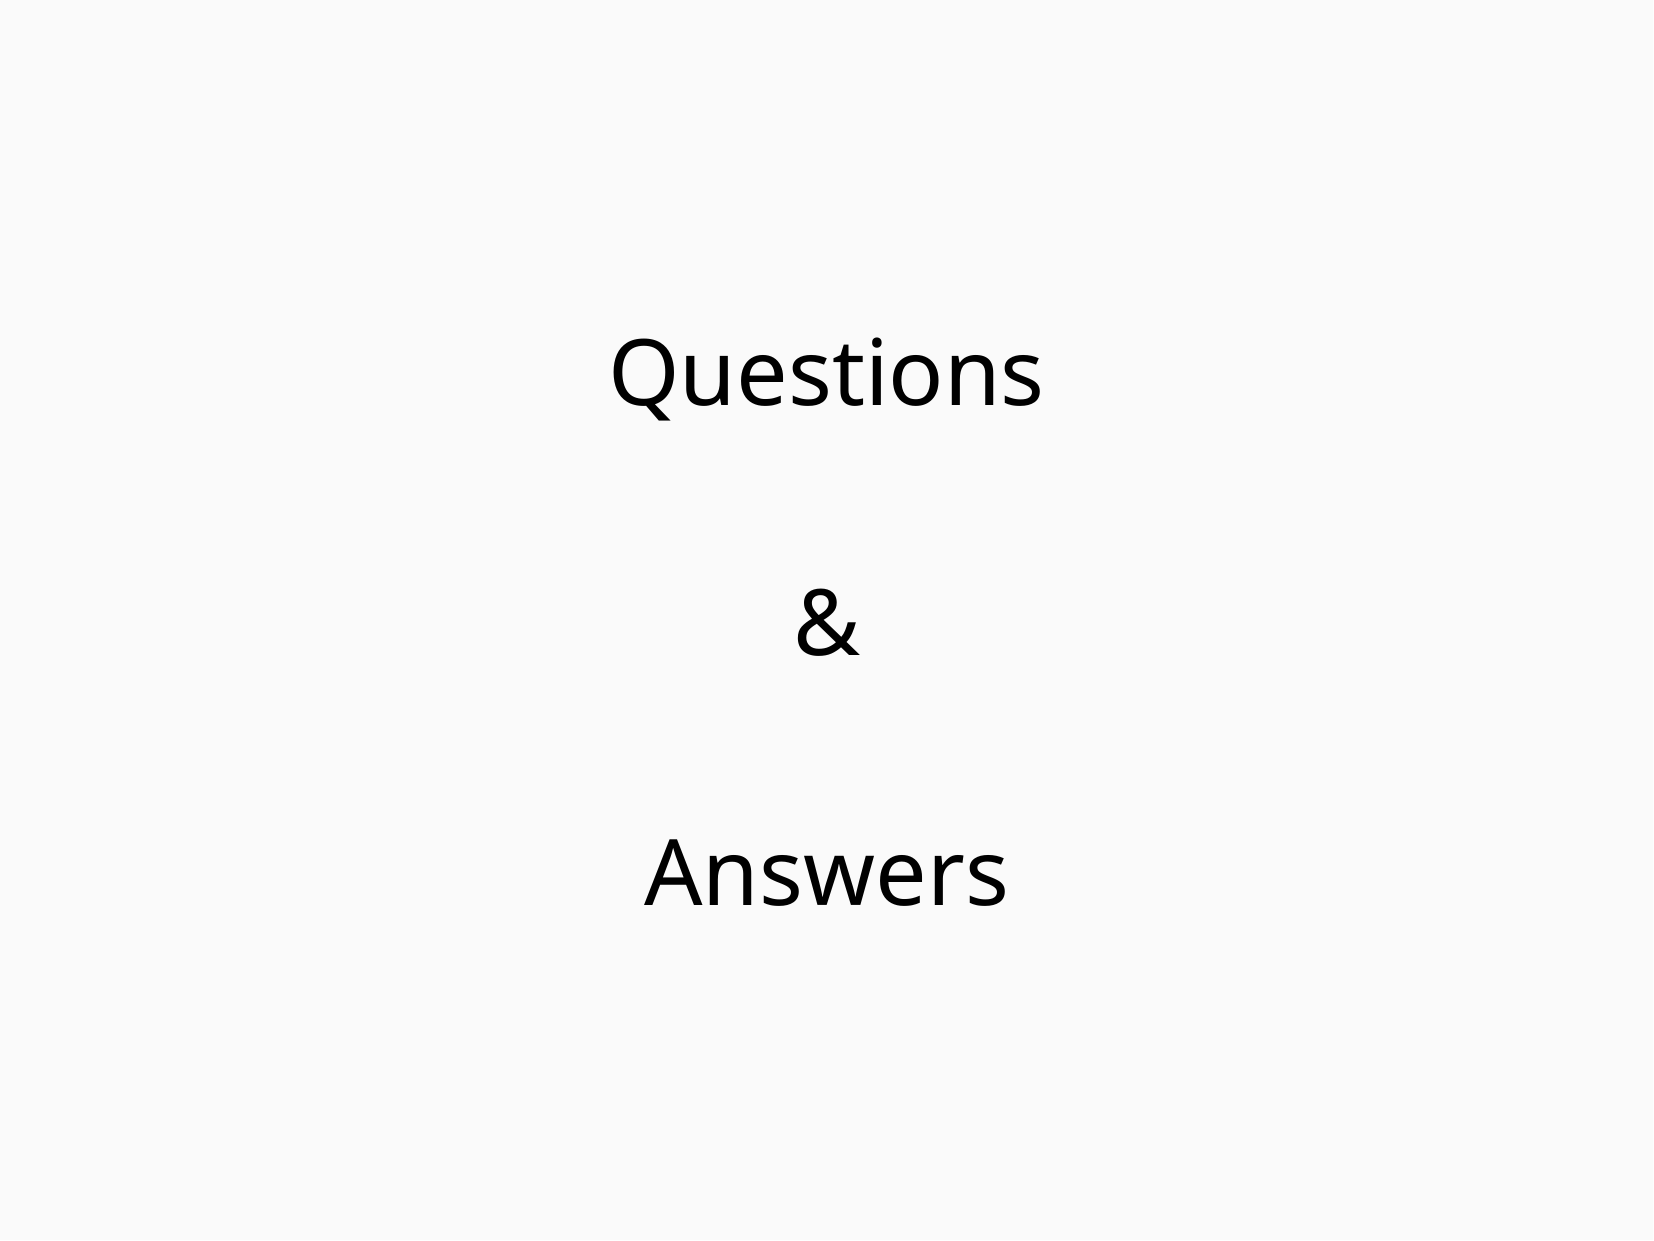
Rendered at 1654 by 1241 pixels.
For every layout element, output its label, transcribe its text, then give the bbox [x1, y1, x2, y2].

subtitle Questions & Answers [82, 140, 1571, 1101]
